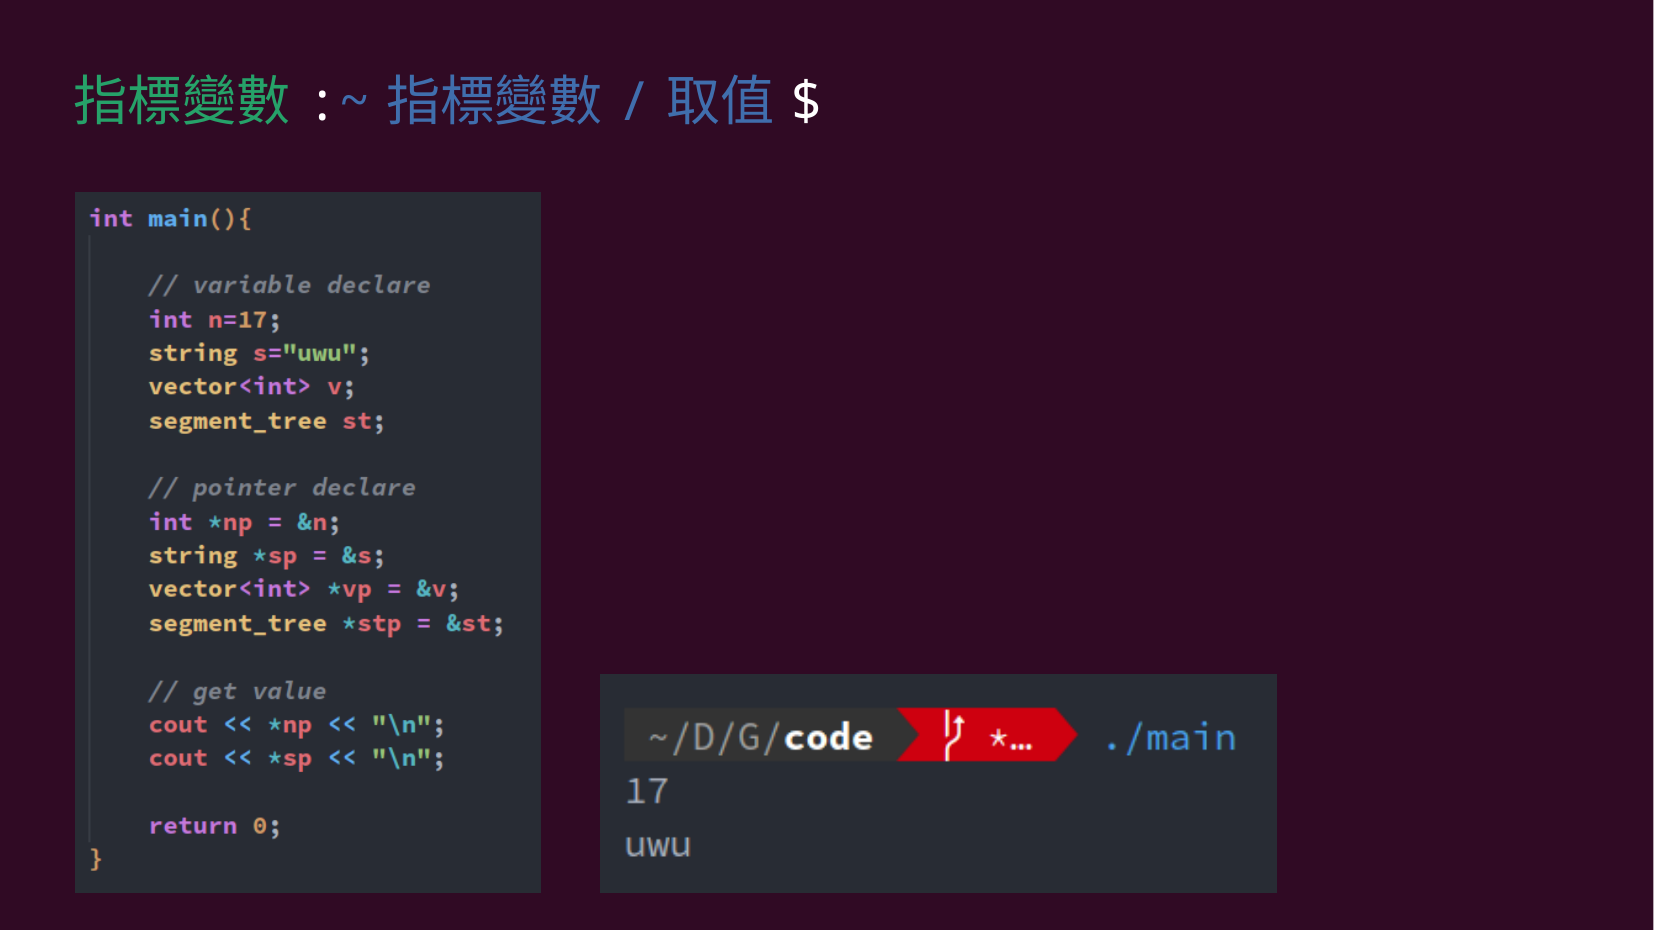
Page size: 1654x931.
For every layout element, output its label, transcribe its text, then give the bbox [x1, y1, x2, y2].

picture [75, 192, 541, 893]
picture [600, 674, 1277, 893]
text_box 指標變數:~指標變數/取值$ [59, 55, 1201, 139]
